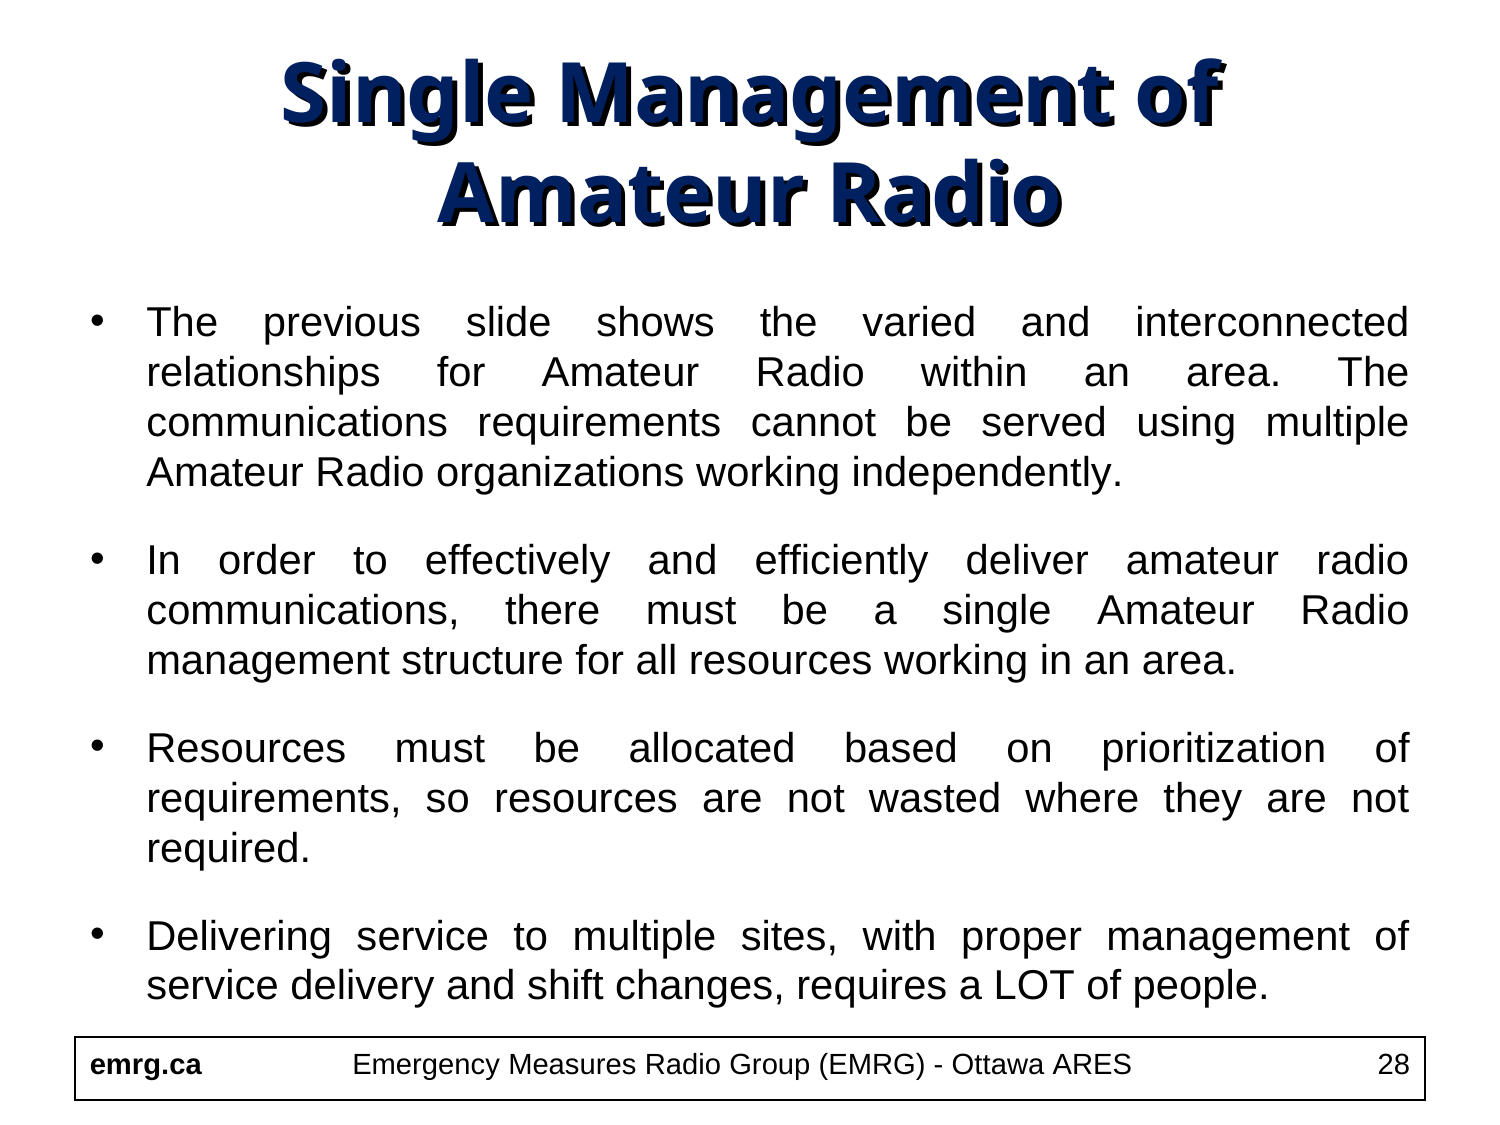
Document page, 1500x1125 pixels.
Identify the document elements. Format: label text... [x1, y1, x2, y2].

text_box <number> [1246, 1037, 1426, 1103]
title Single Management of Amateur Radio [75, 31, 1426, 247]
list The previous slide shows the varied and interconnected relationships for Amateur Radio within an area. The communications requirements cannot be served using multiple Amateur Radio organizations working independently. In order to effectively and efficiently deliver amateur radio communications, there must be a single Amateur Radio management structure for all resources working in an area. Resources must be allocated based on prioritization of requirements, so resources are not wasted where they are not required. Delivering service to multiple sites, with proper management of service delivery and shift changes, requires a LOT of people. [75, 287, 1426, 1038]
text_box Emergency Measures Radio Group (EMRG) - Ottawa ARES [247, 1037, 1238, 1103]
